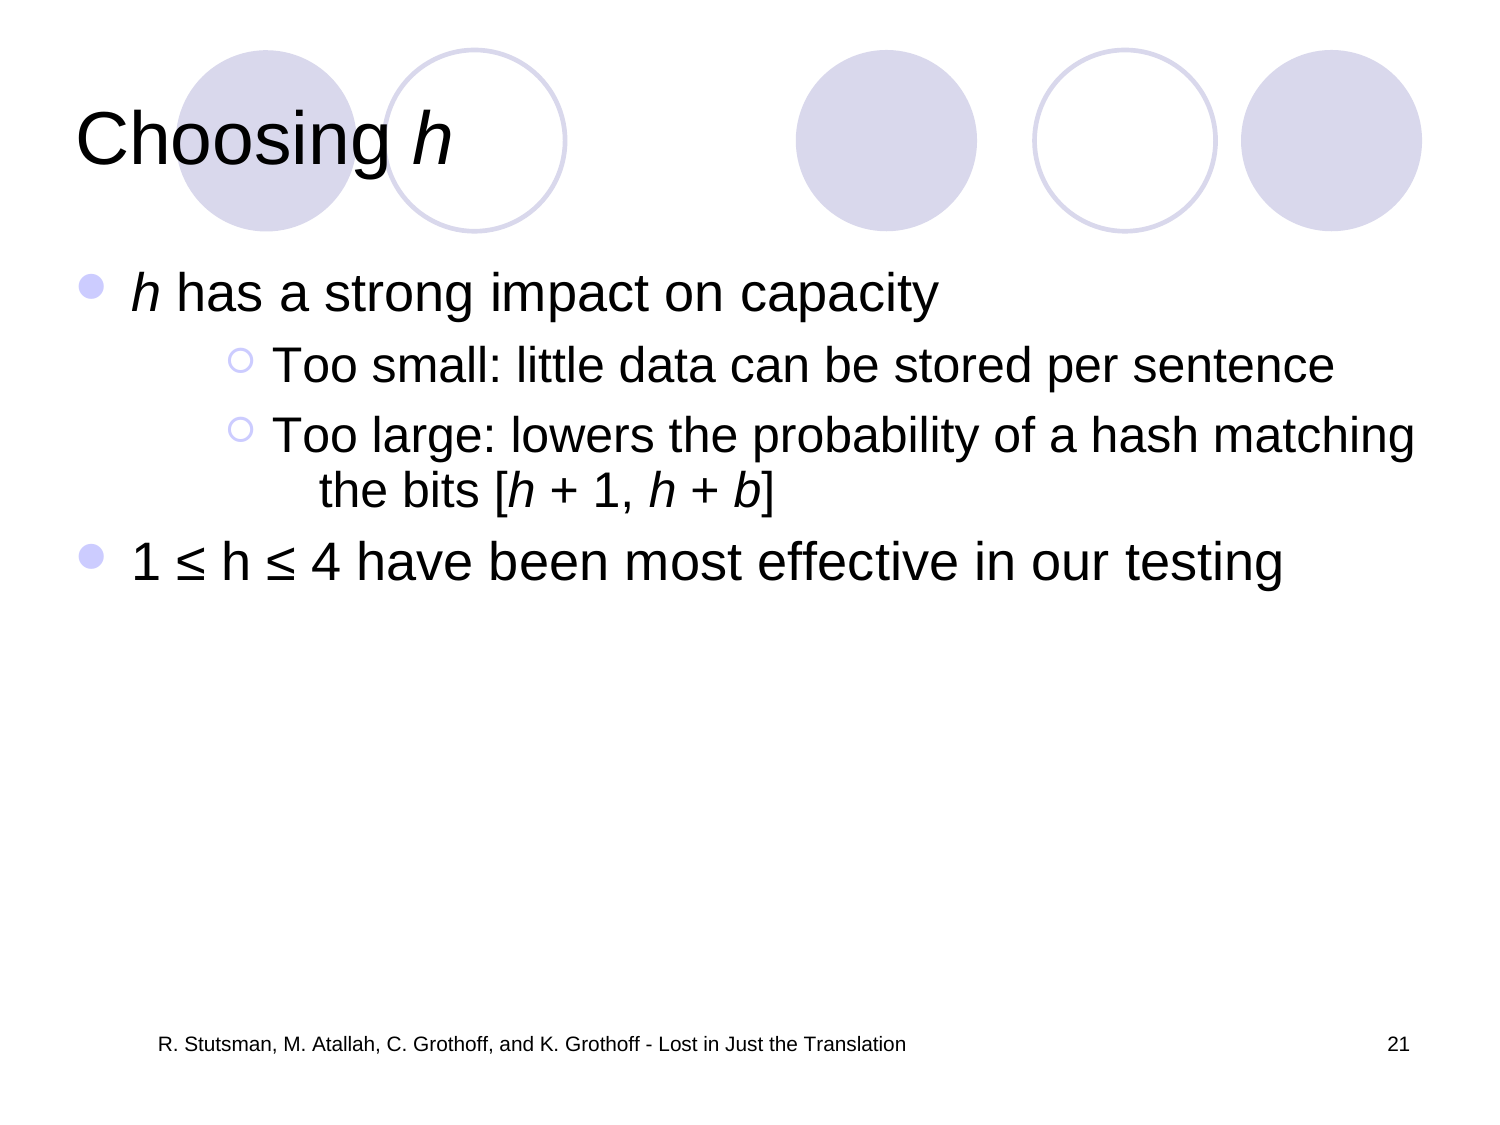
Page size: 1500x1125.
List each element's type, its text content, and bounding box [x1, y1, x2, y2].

title Choosing h [75, 45, 1426, 233]
list h has a strong impact on capacity Too small: little data can be stored per sentence Too large: lowers the probability of a hash matching the bits [h + 1, h + b] 1 ≤ h ≤ 4 have been most effective in our testing [75, 262, 1426, 1006]
